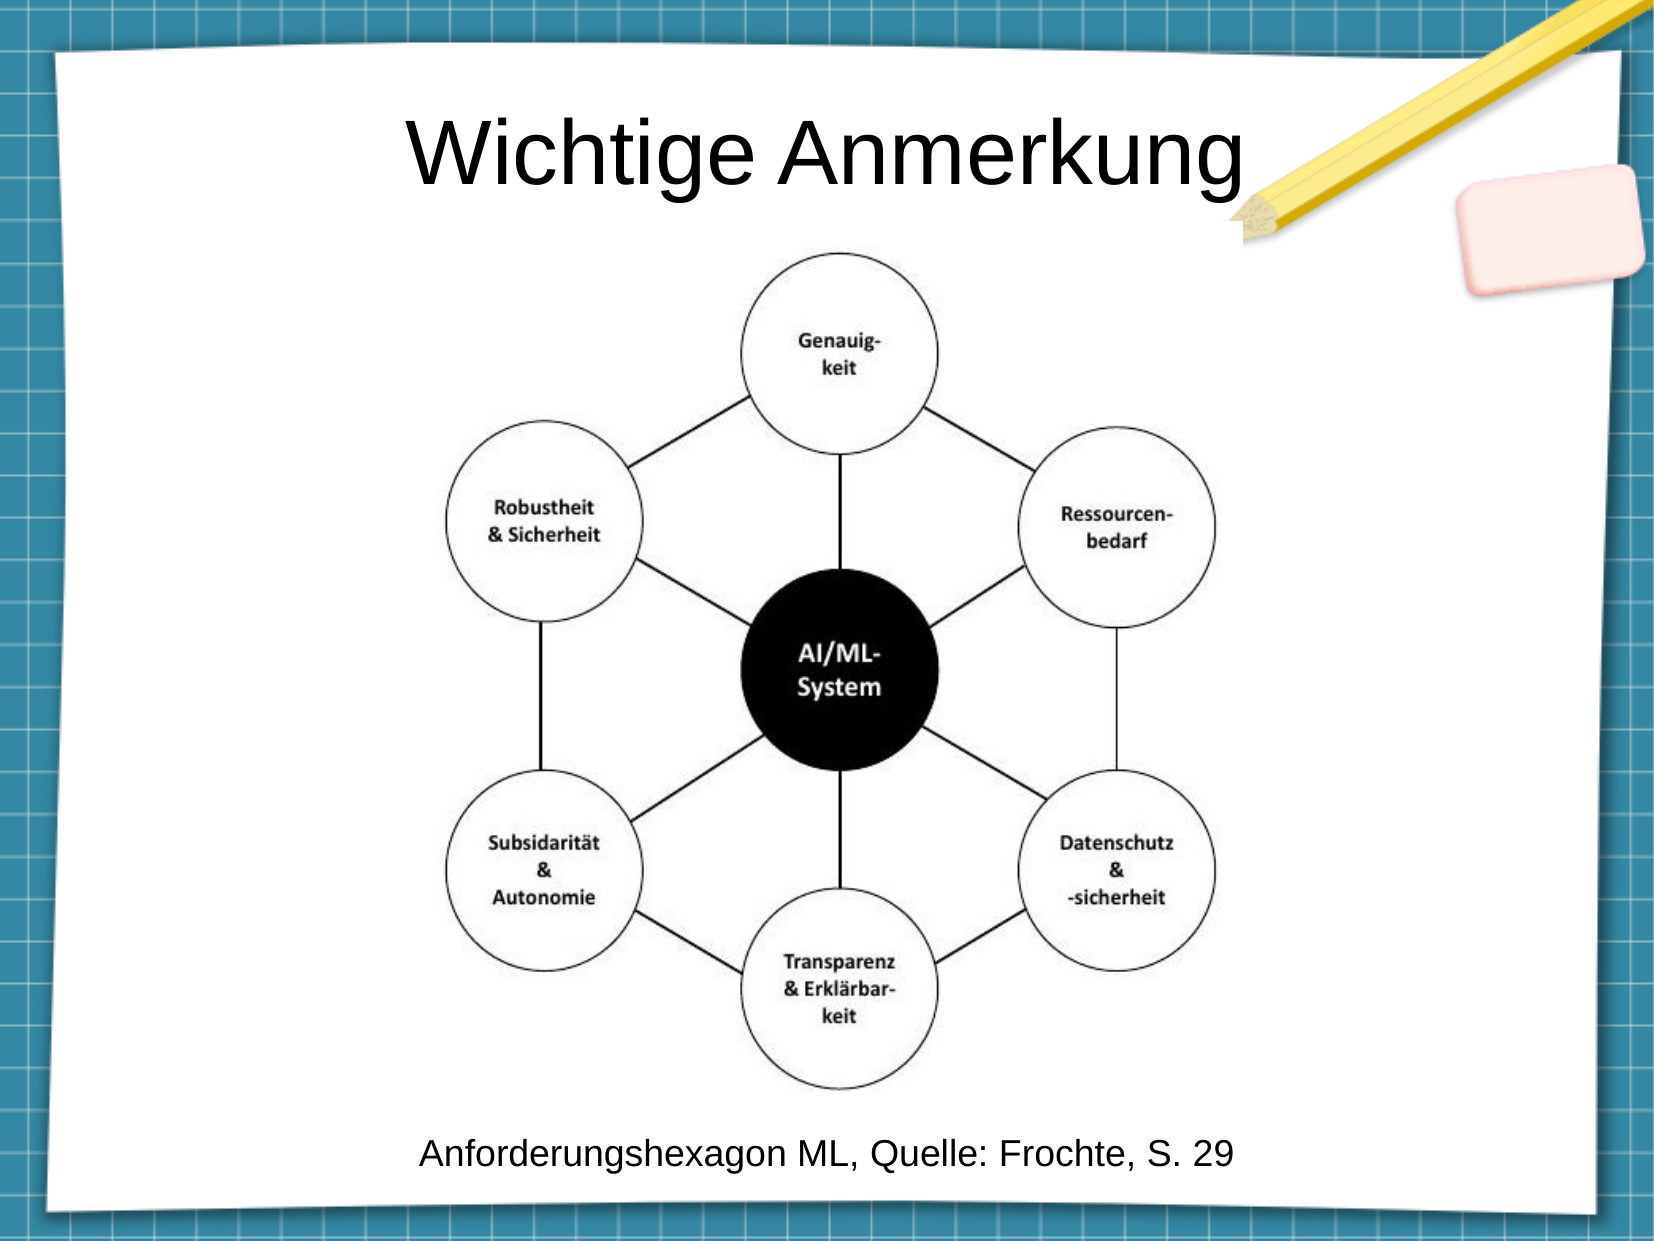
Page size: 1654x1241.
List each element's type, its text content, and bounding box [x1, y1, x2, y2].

title Wichtige Anmerkung [82, 49, 1571, 257]
text_box Anforderungshexagon ML, Quelle: Frochte, S. 29 [404, 1125, 1251, 1182]
picture [0, 0, 1654, 1241]
